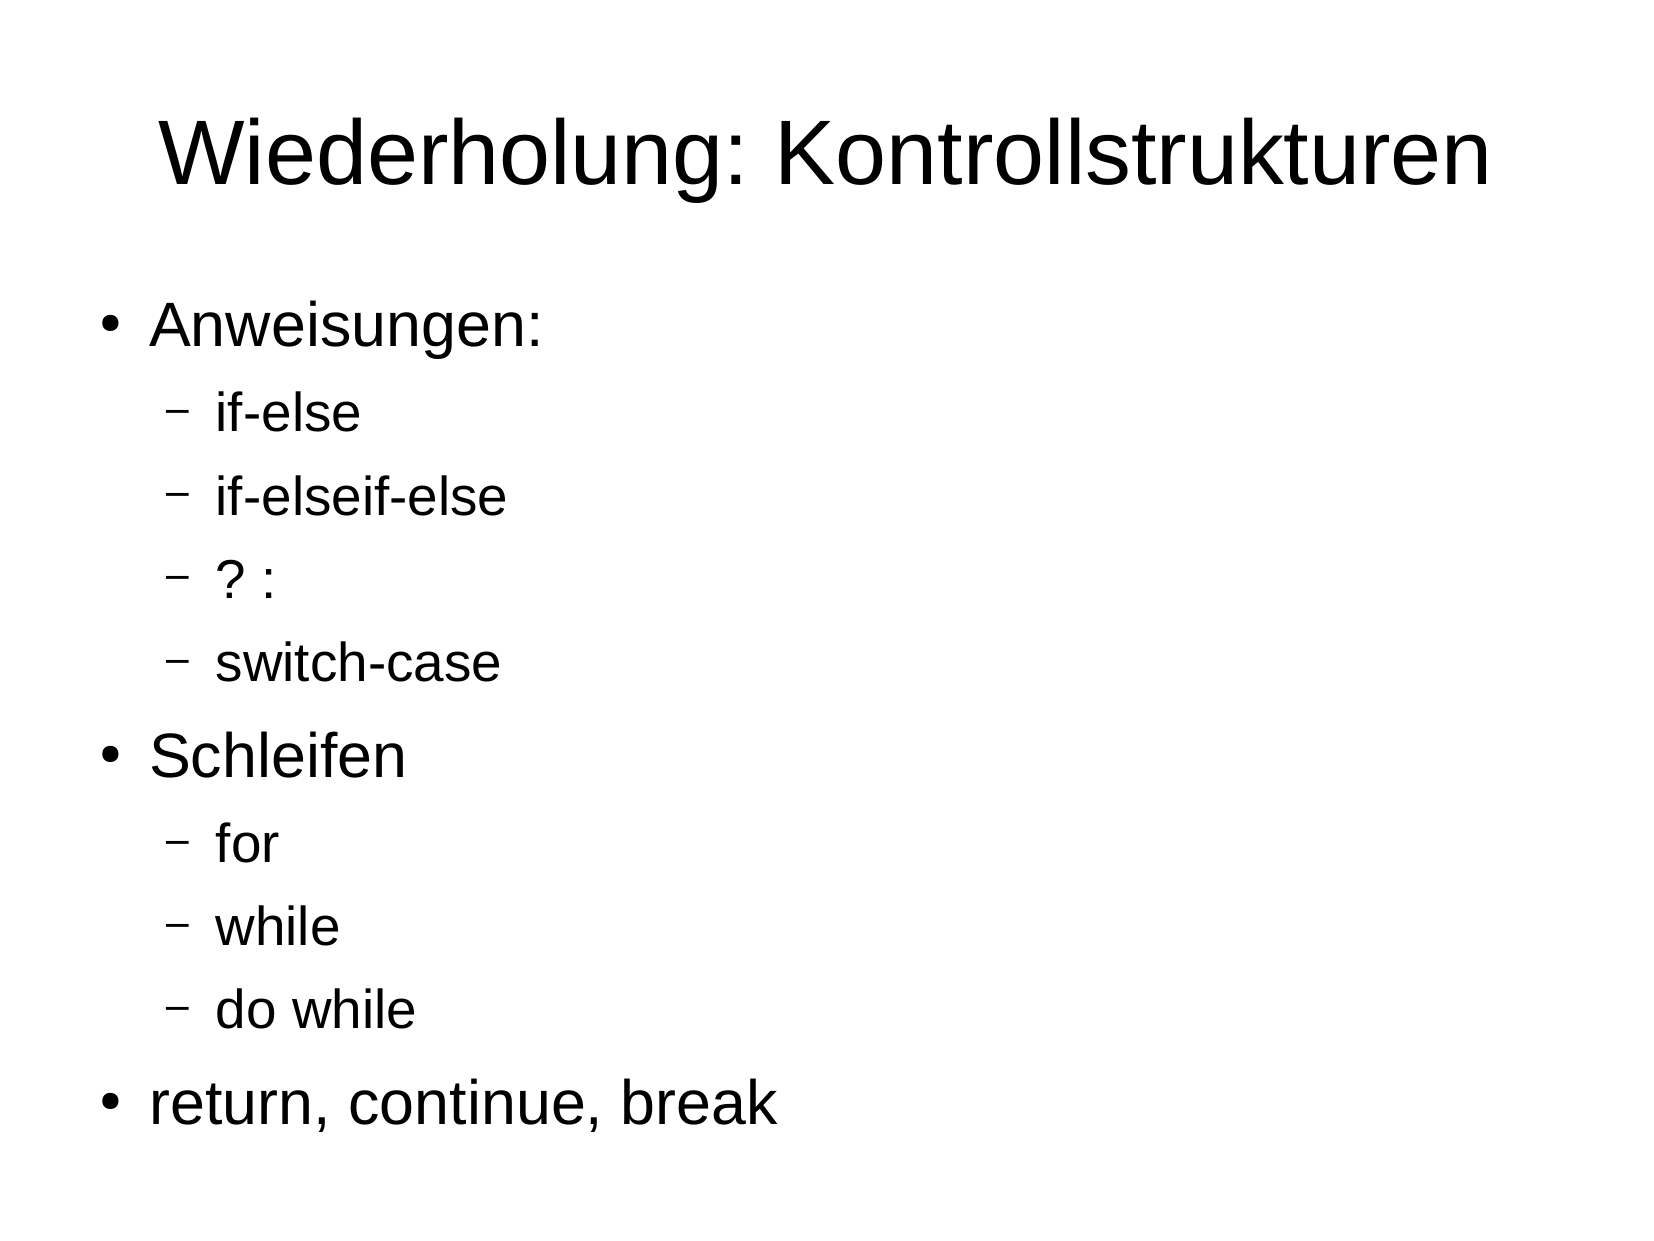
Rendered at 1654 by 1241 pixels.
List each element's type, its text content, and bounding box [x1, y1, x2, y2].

title Wiederholung: Kontrollstrukturen [82, 49, 1571, 257]
list Anweisungen: if-else if-elseif-else ? : switch-case Schleifen for while do while return, continue, break [82, 290, 1571, 1141]
